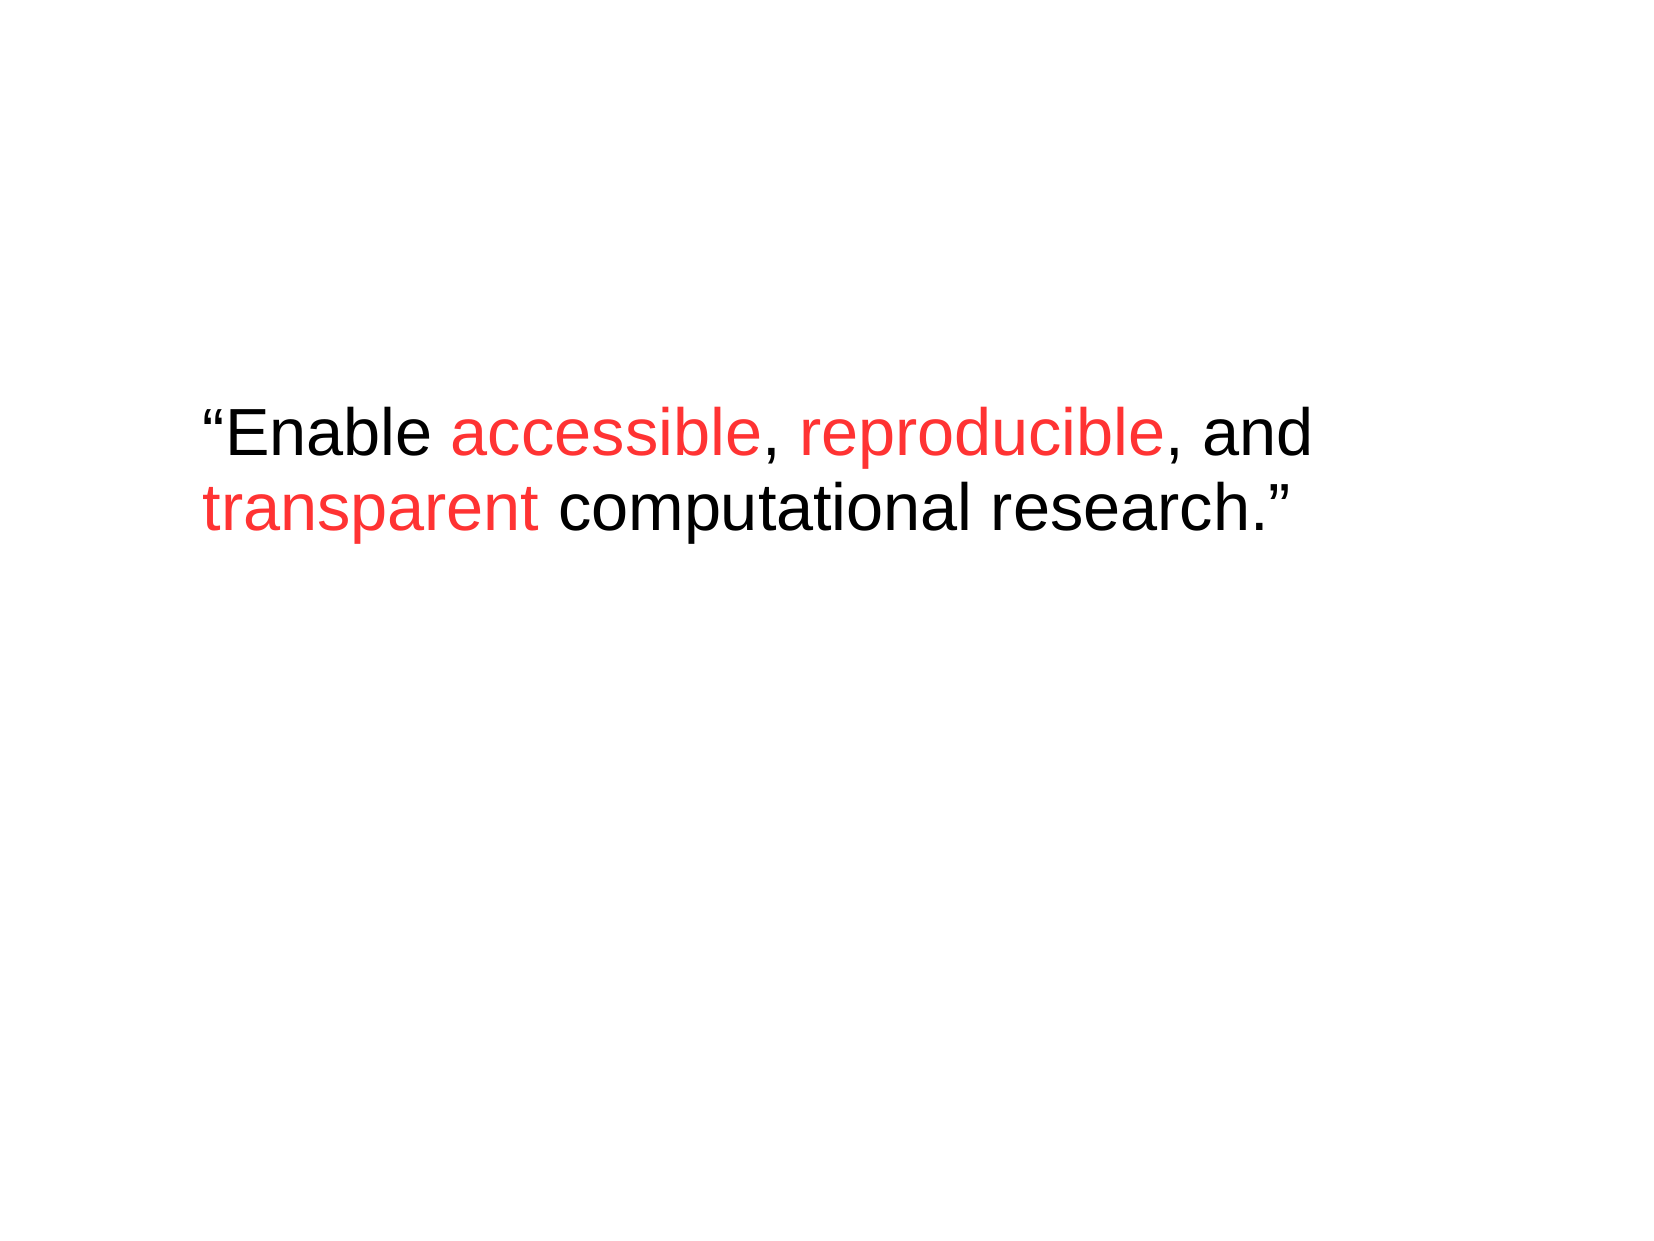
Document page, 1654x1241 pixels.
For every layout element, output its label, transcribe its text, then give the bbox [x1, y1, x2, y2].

list “Enable accessible, reproducible, and transparent computational research.” [131, 395, 1621, 571]
